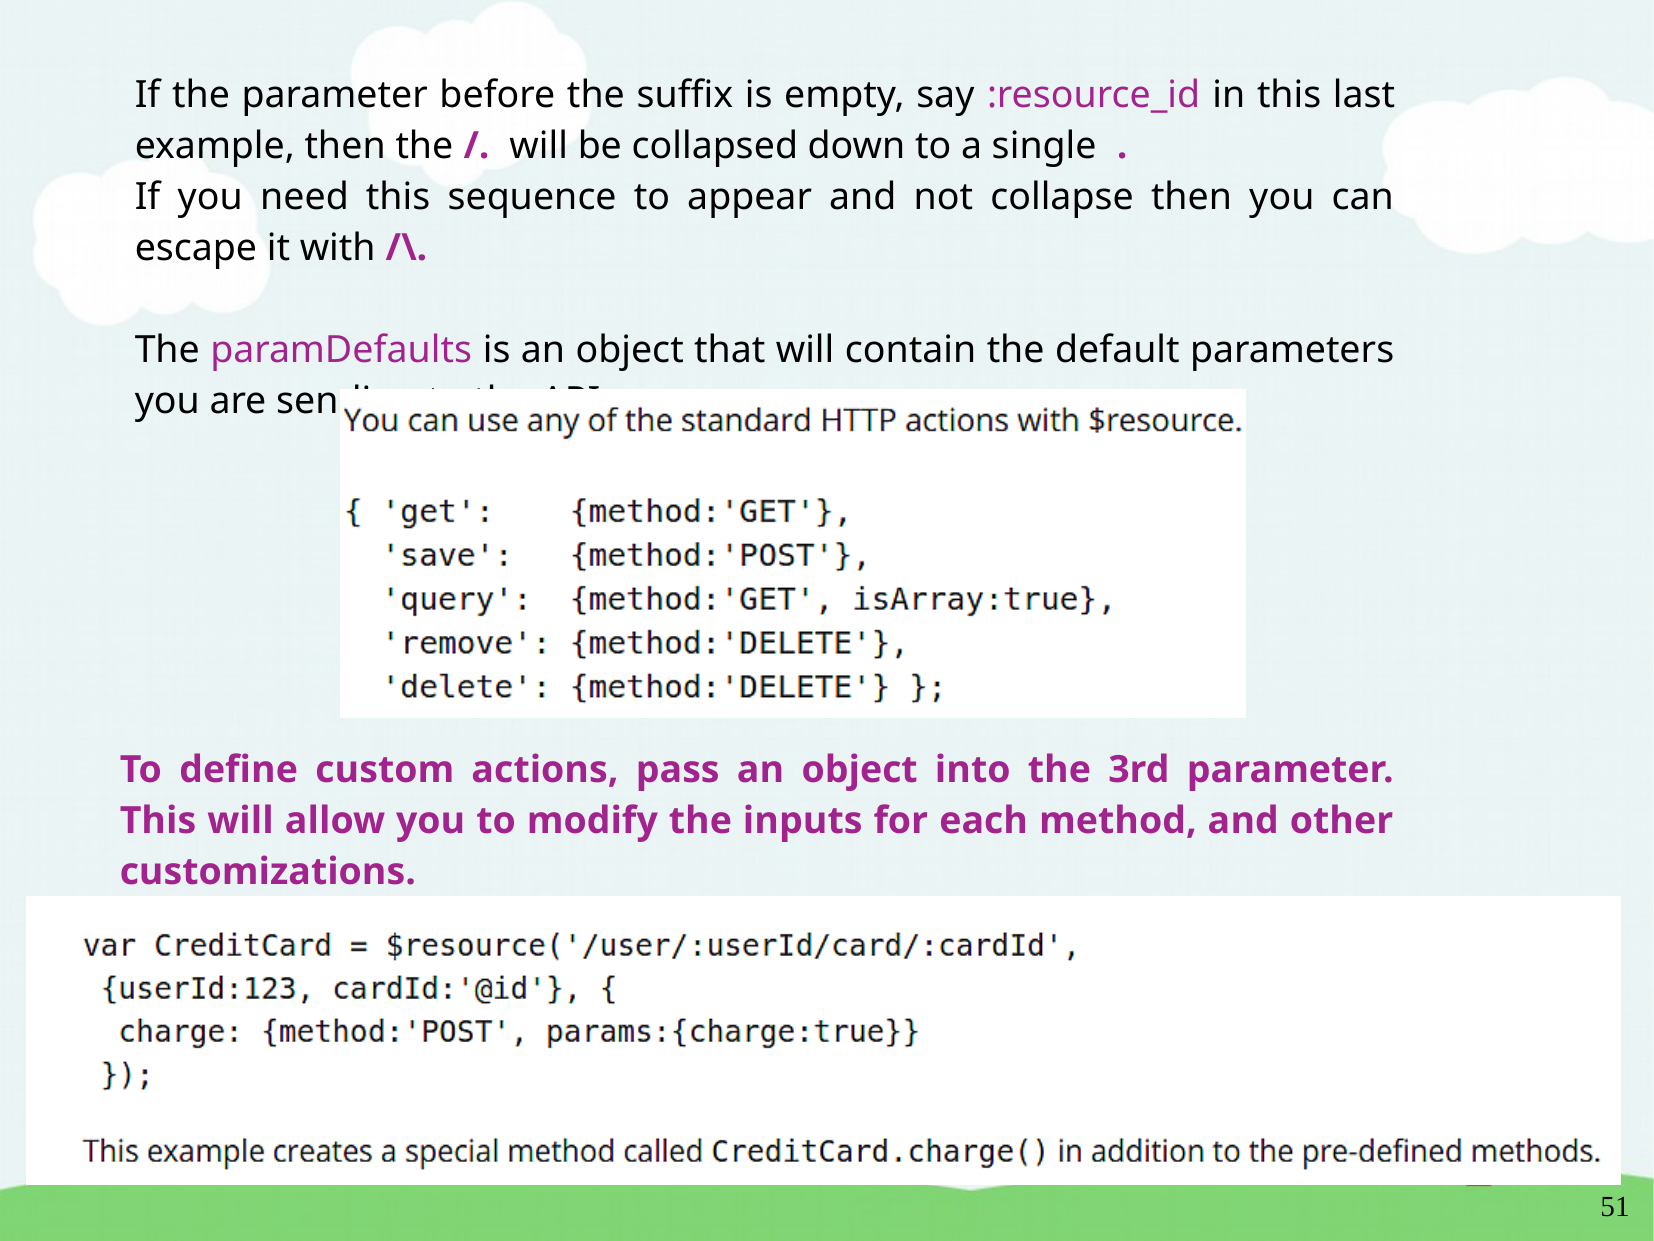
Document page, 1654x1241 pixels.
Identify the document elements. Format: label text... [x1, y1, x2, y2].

picture [0, 0, 1654, 1241]
text_box If the parameter before the suffix is empty, say :resource_id in this last example, then the /. will be collapsed down to a single . If you need this sequence to appear and not collapse then you can escape it with /\. The paramDefaults is an object that will contain the default parameters you are sending to the API [120, 60, 1411, 406]
text_box To define custom actions, pass an object into the 3rd parameter. This will allow you to modify the inputs for each method, and other customizations. [105, 735, 1411, 833]
